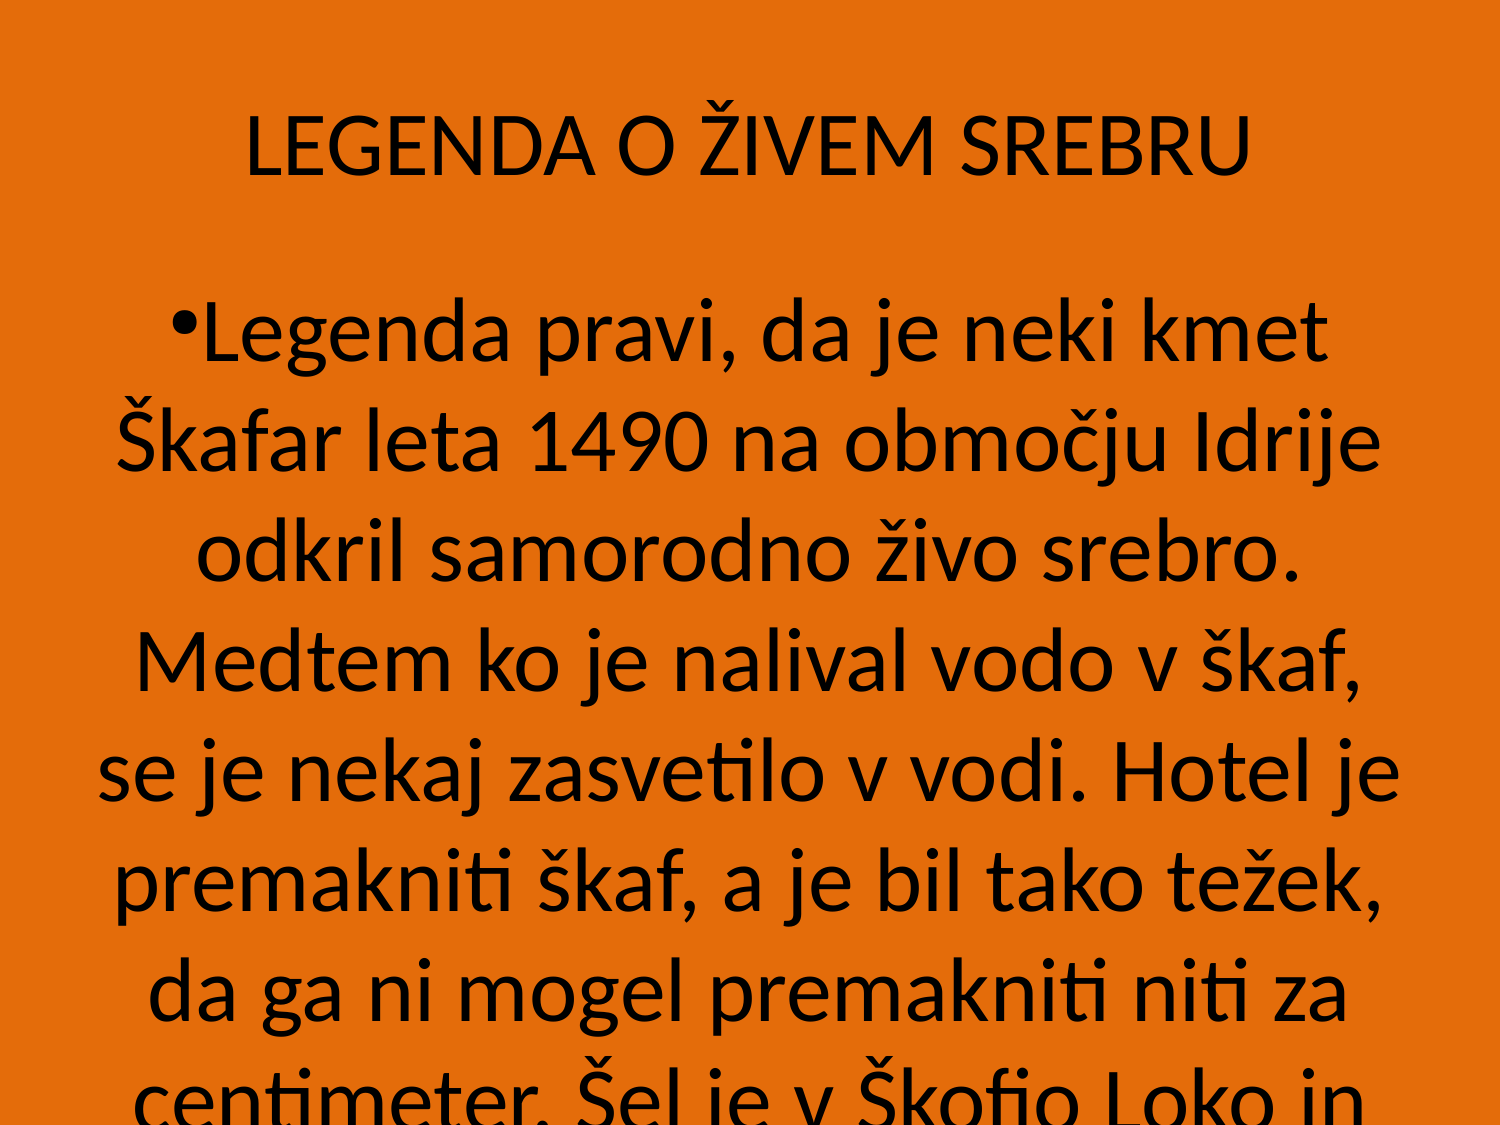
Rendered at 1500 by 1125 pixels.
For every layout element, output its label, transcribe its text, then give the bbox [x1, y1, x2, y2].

title Legenda pravi, da je neki kmet Škafar leta 1490 na območju Idrije odkril samorodno živo srebro. Medtem ko je nalival vodo v škaf, se je nekaj zasvetilo v vodi. Hotel je premakniti škaf, a je bil tako težek, da ga ni mogel premakniti niti za centimeter. Šel je v Škofjo Loko in tam so ugotovili da gre za živo srebro. [75, 262, 1426, 1005]
title LEGENDA O ŽIVEM SREBRU [75, 45, 1426, 233]
